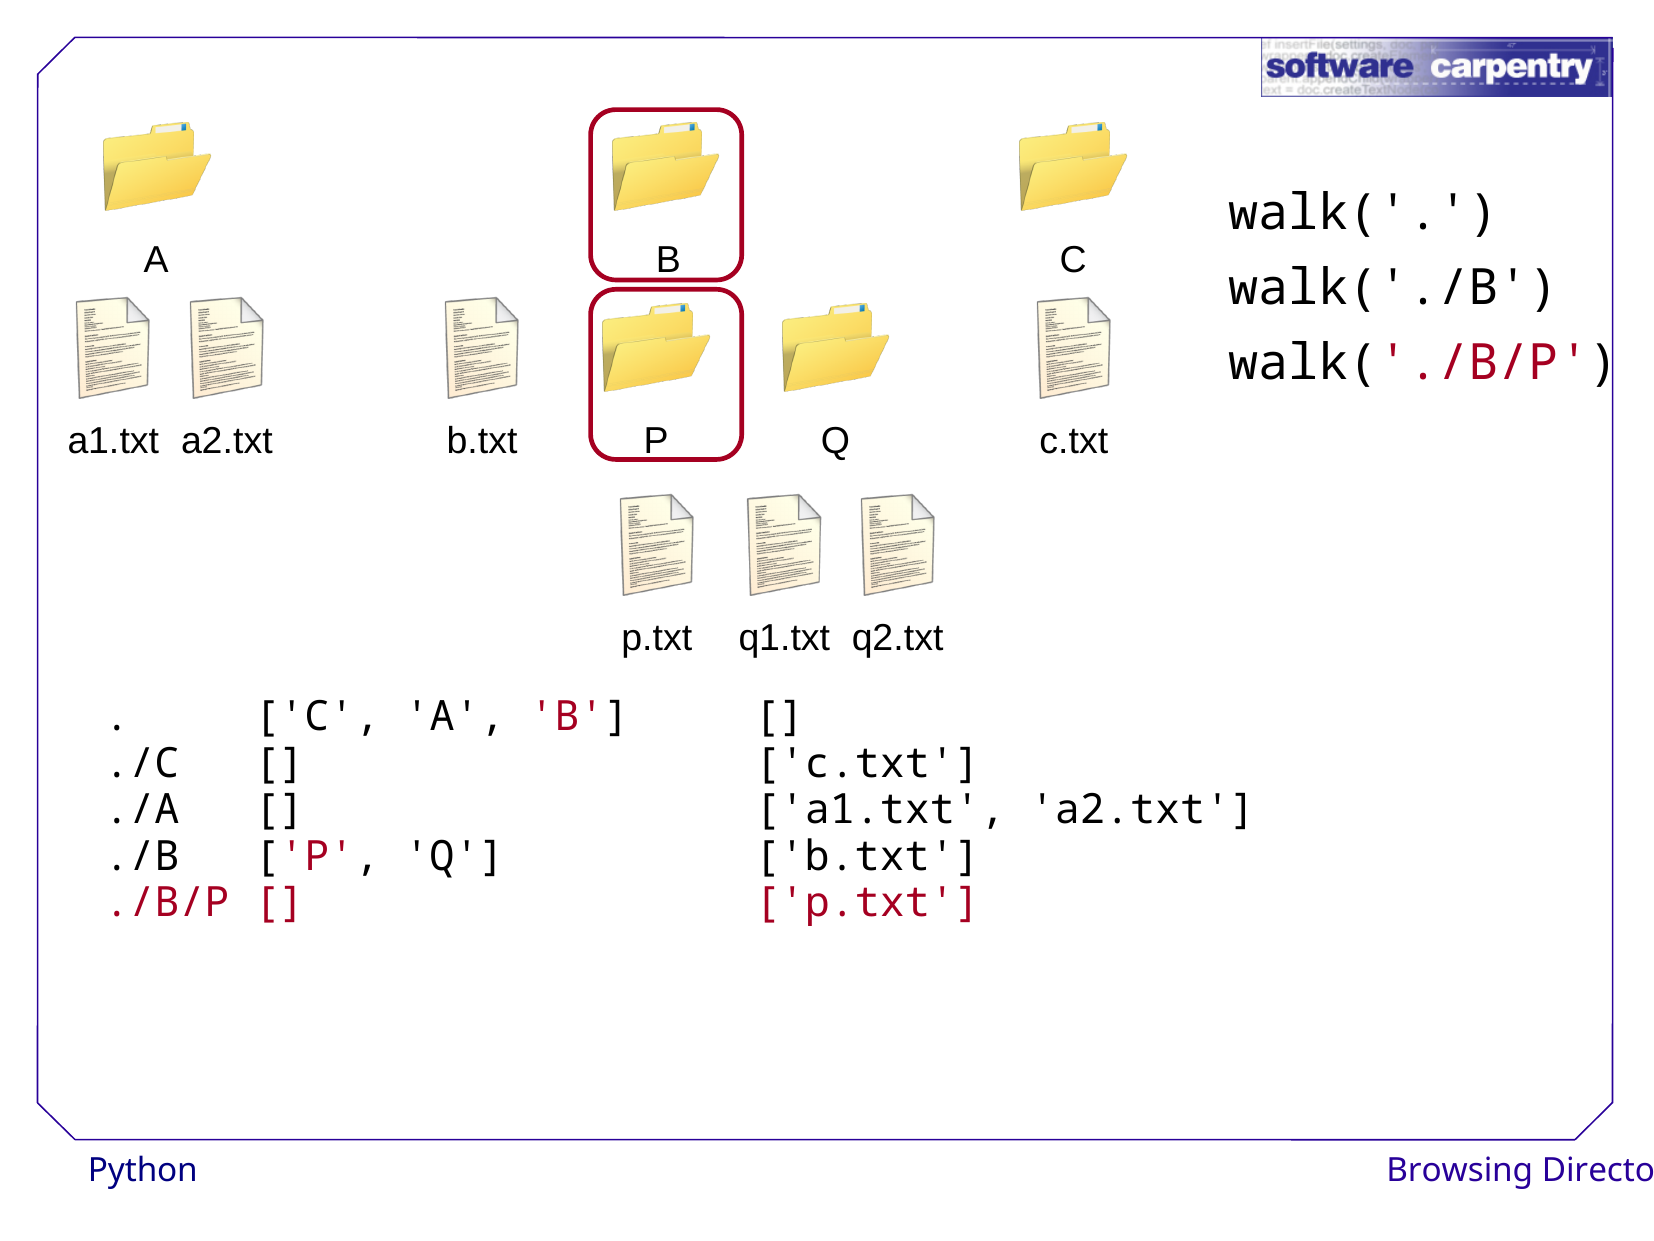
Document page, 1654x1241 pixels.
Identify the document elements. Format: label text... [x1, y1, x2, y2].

text_box q2.txt [846, 609, 959, 668]
picture [56, 290, 284, 404]
picture [425, 290, 539, 404]
picture [99, 108, 215, 224]
picture [598, 292, 714, 405]
text_box B [640, 231, 696, 277]
text_box Q [805, 412, 865, 470]
text_box P [628, 412, 684, 457]
picture [608, 112, 723, 224]
text_box . ['C', 'A', 'B'] [] ./C [] ['c.txt'] ./A [] ['a1.txt', 'a2.txt'] ./B ['P', 'Q'] ['b.txt'] ./B/P [] ['p.txt'] [89, 686, 1512, 1150]
text_box c.txt [1024, 412, 1124, 470]
picture [778, 289, 893, 405]
text_box a1.txt [52, 412, 175, 470]
text_box b.txt [431, 412, 533, 470]
text_box A [128, 231, 184, 290]
picture [1017, 290, 1131, 404]
text_box C [1044, 231, 1102, 290]
picture [727, 487, 955, 602]
text_box walk('.') walk('./B') walk('./B/P') [1214, 156, 1517, 252]
picture [1261, 39, 1613, 97]
text_box q1.txt [723, 609, 846, 668]
picture [1015, 108, 1131, 224]
text_box p.txt [606, 609, 708, 668]
text_box a2.txt [175, 412, 288, 470]
picture [600, 487, 714, 602]
text_box P [628, 462, 684, 470]
